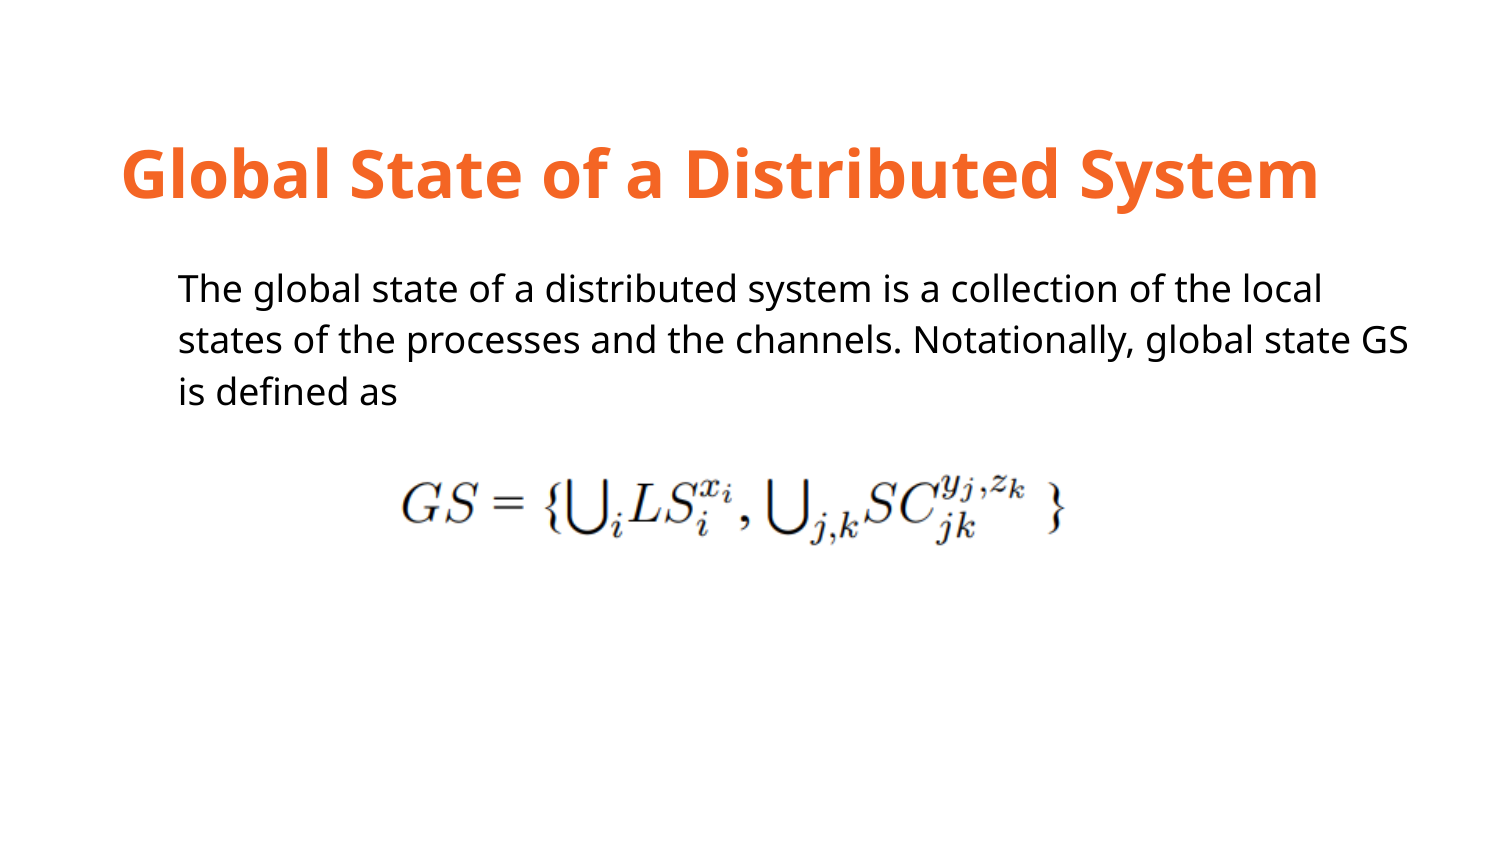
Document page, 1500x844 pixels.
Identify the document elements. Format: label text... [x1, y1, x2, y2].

title The global state of a distributed system is a collection of the local states of the processes and the channels. Notationally, global state GS is defined as [87, 242, 1435, 746]
picture [244, 432, 1195, 588]
title Global State of a Distributed System [87, 116, 1450, 218]
